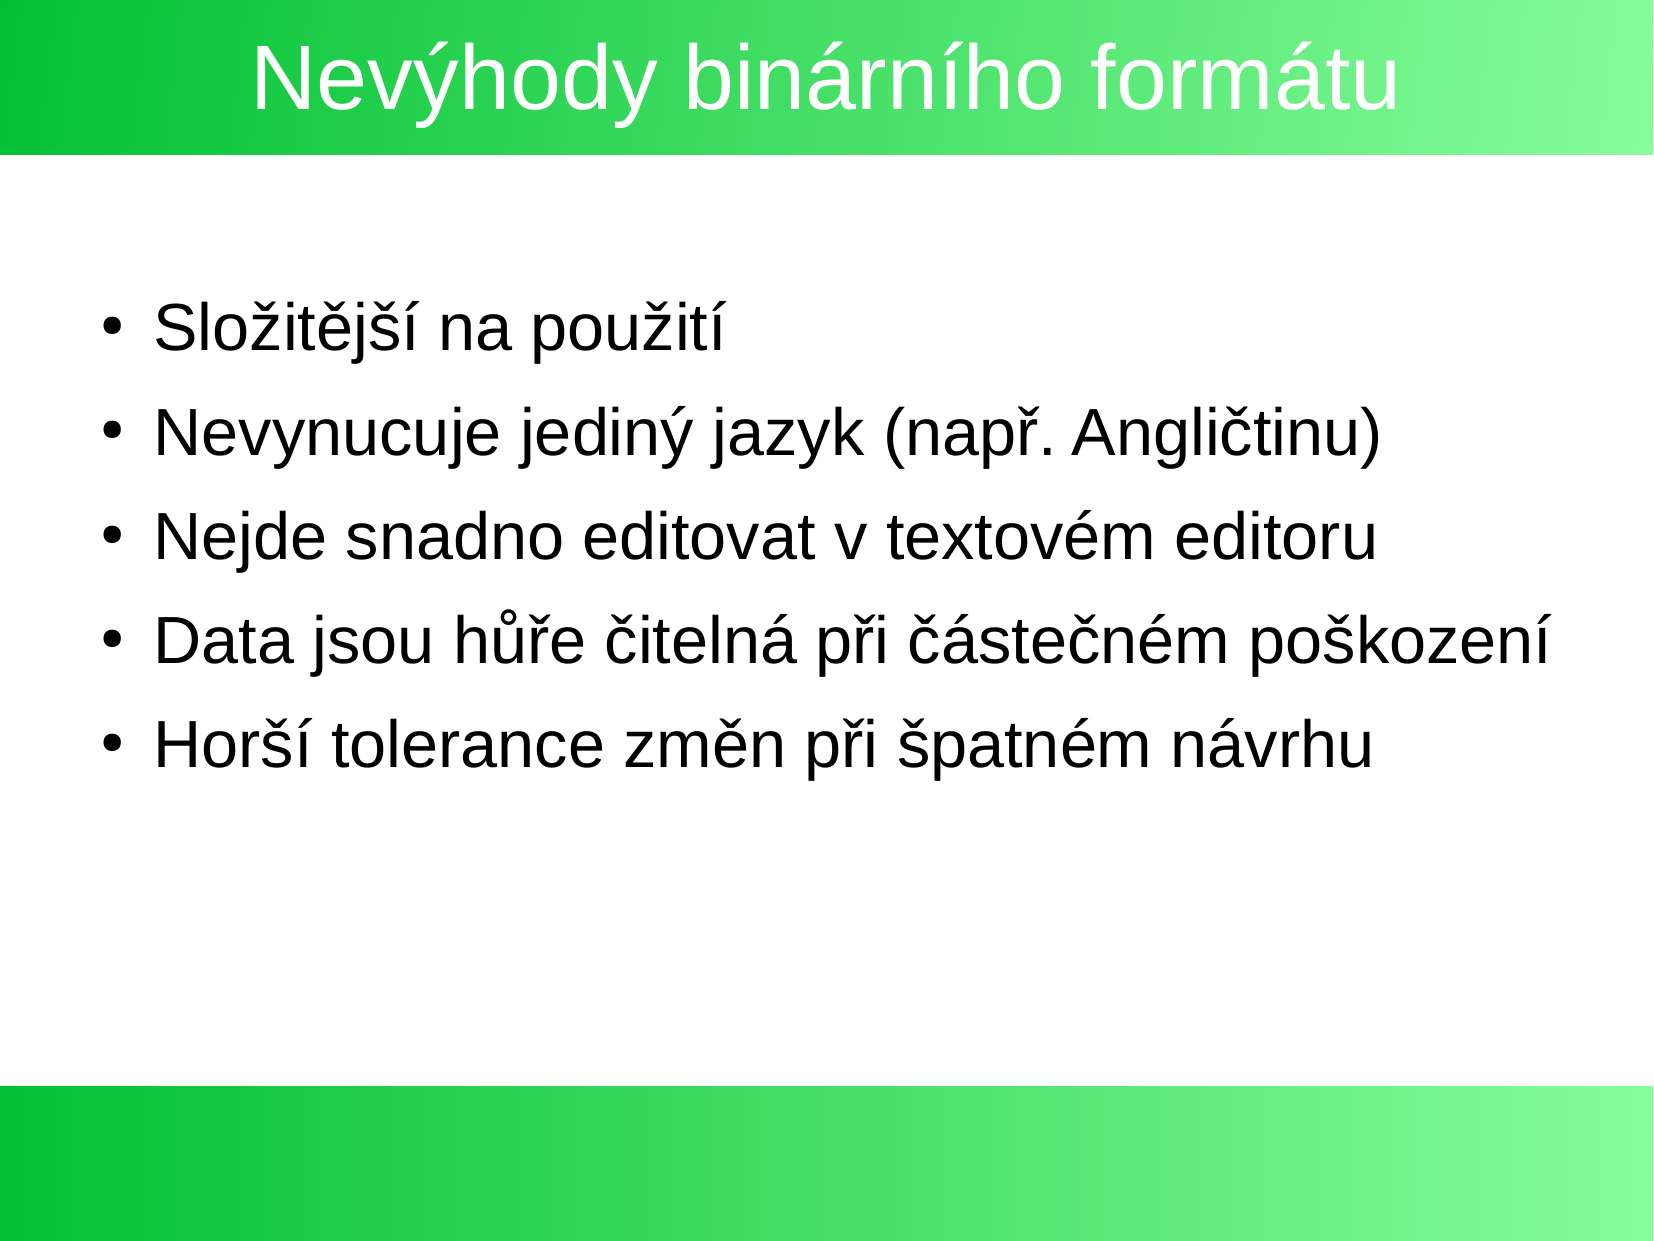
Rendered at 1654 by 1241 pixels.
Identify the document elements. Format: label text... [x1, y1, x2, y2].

list Složitější na použití Nevynucuje jediný jazyk (např. Angličtinu) Nejde snadno editovat v textovém editoru Data jsou hůře čitelná při částečném poškození Horší tolerance změn při špatném návrhu [82, 290, 1571, 1010]
title Nevýhody binárního formátu [82, 25, 1571, 130]
